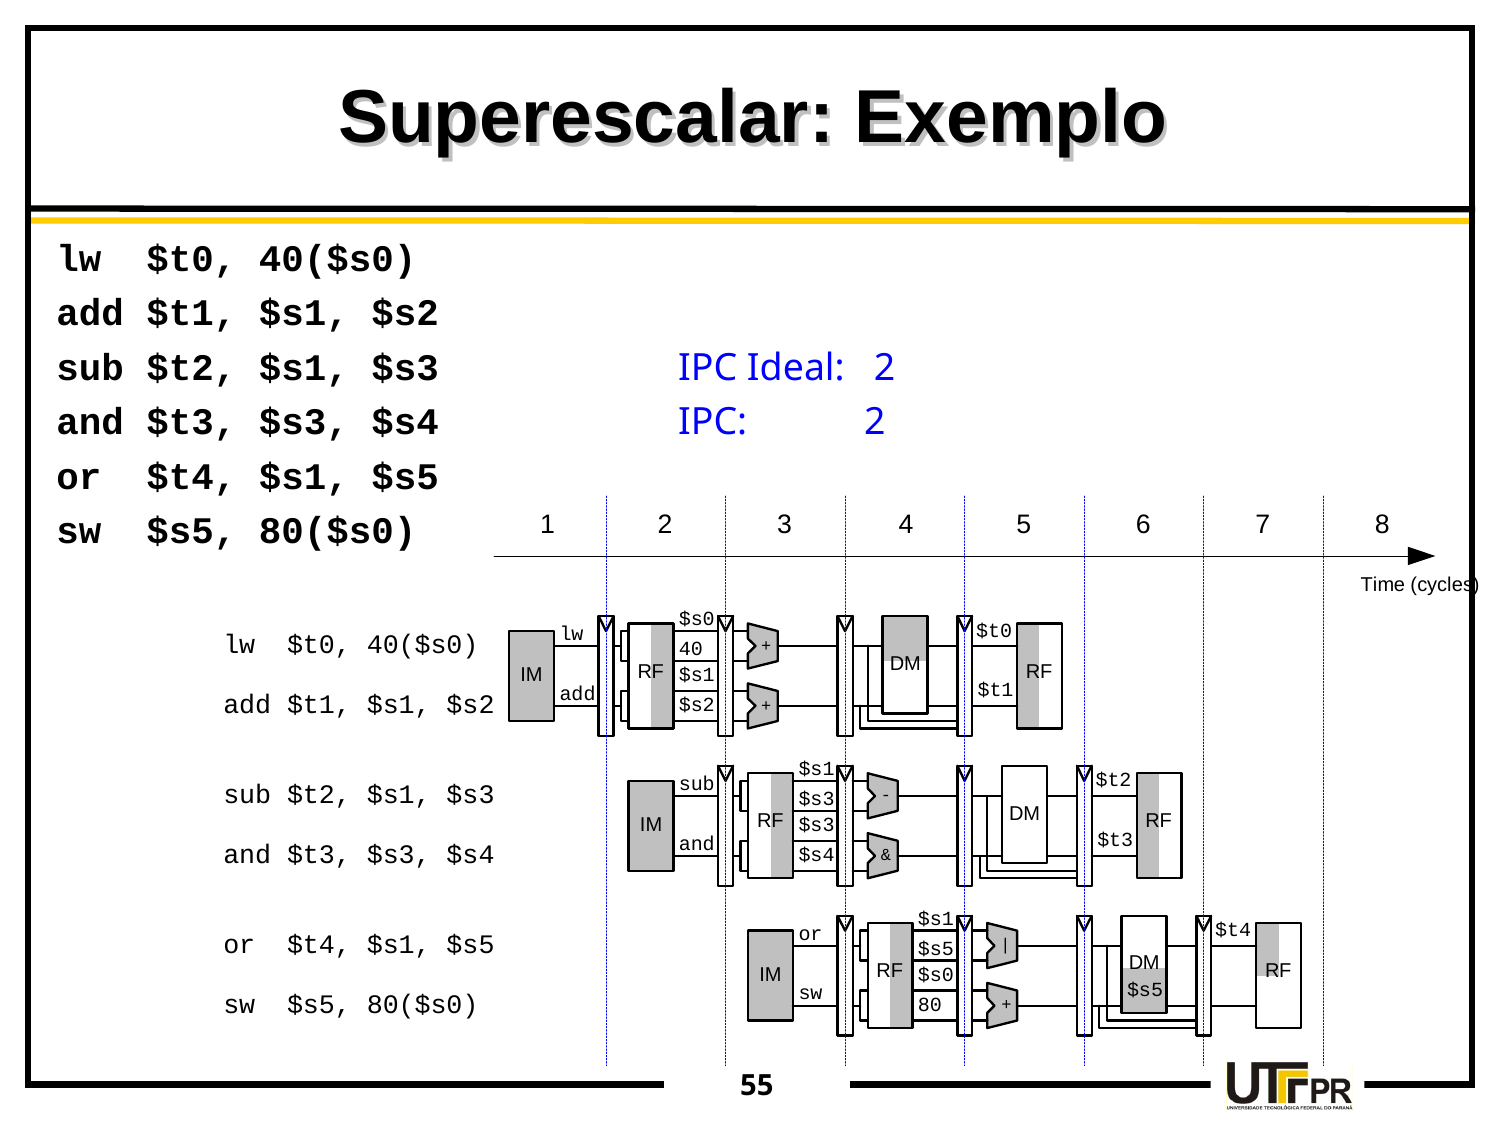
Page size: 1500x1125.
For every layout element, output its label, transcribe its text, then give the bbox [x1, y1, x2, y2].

title Superescalar: Exemplo [29, 74, 1477, 169]
chart [206, 491, 1500, 1070]
text_box lw $t0, 40($s0) add $t1, $s1, $s2 sub $t2, $s1, $s3 IPC Ideal: 2 and $t3, $s3, $s4 IPC: 2 or $t4, $s1, $s5 sw $s5, 80($s0) [41, 231, 1434, 1125]
